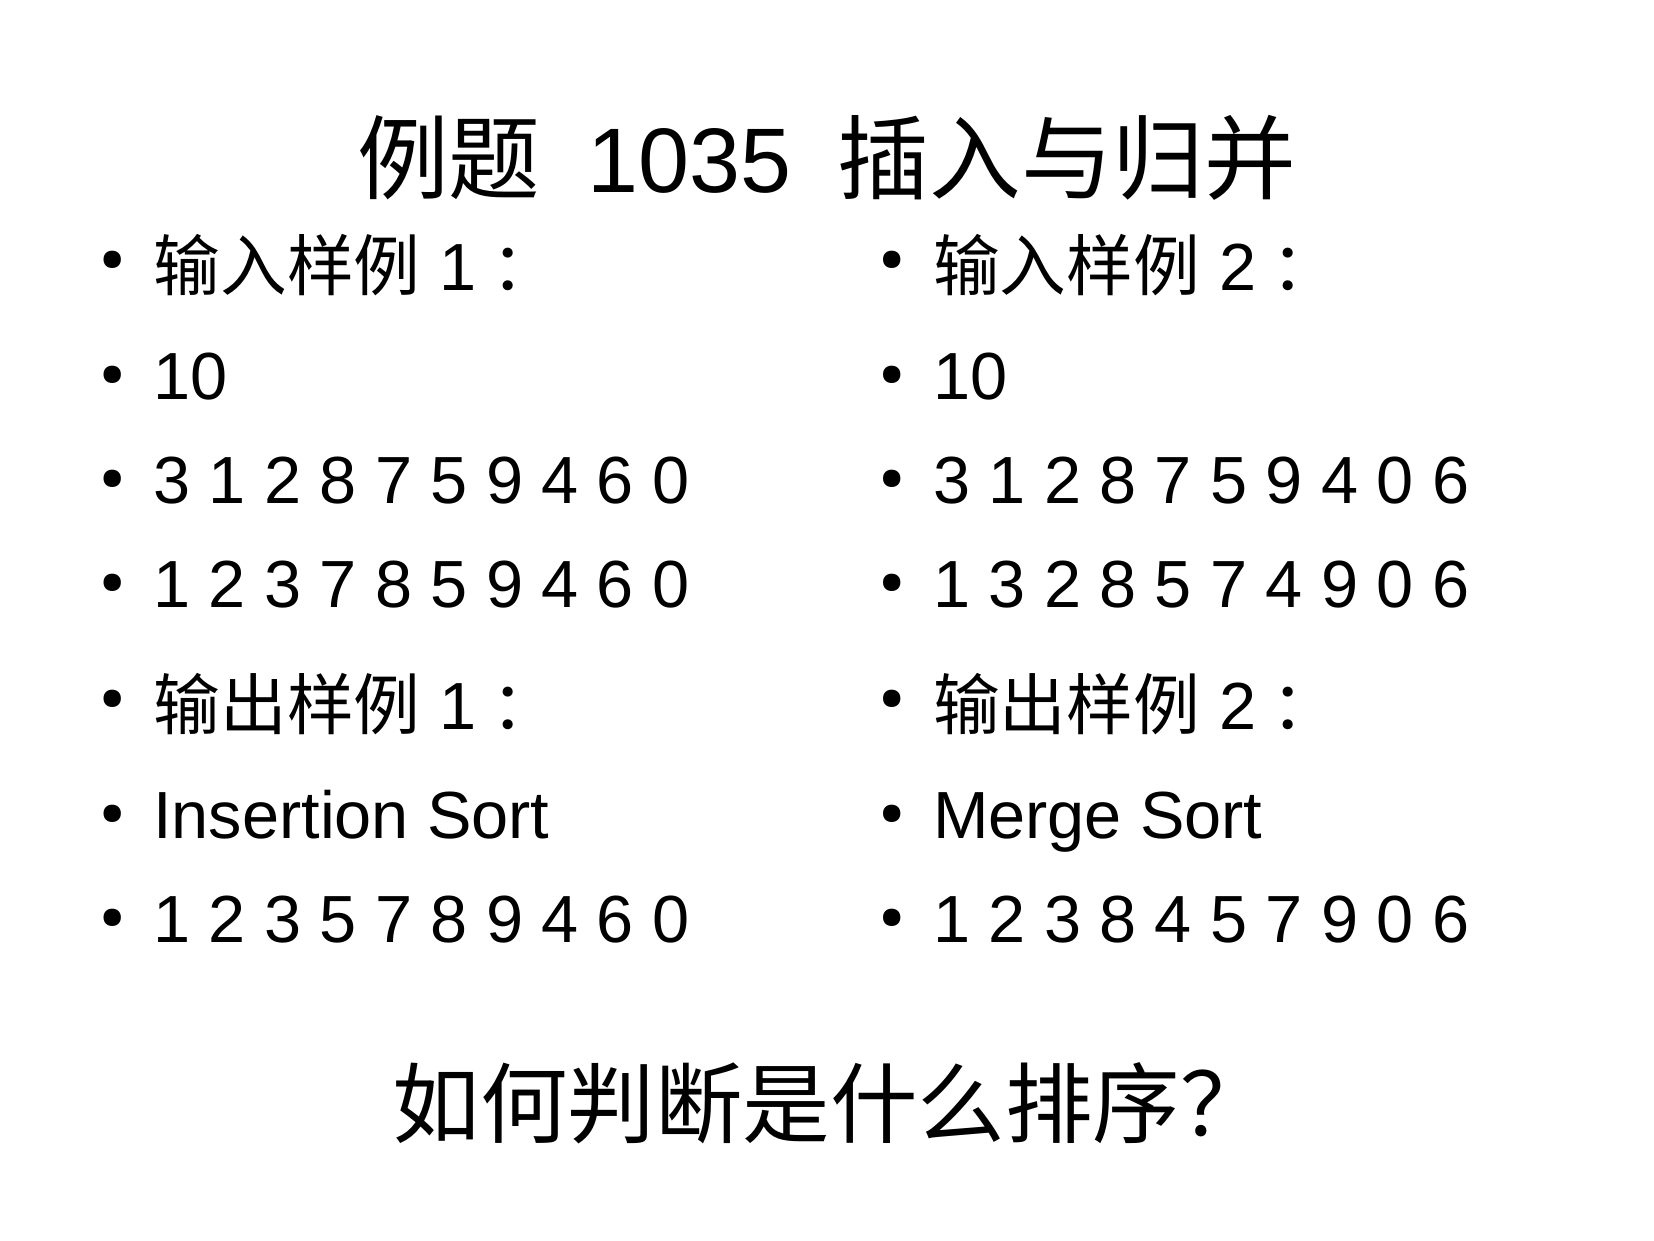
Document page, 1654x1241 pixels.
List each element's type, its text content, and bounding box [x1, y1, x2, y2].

text_box 如何判断是什么排序？ [377, 1027, 1359, 1172]
title 例题 1035 插入与归并 [82, 49, 1571, 257]
list 输入样例2： 10 3 1 2 8 7 5 9 4 0 6 1 3 2 8 5 7 4 9 0 6 输出样例2： Merge Sort 1 2 3 8 4 5 7 9 0 6 [862, 212, 1595, 1241]
list 输入样例1： 10 3 1 2 8 7 5 9 4 6 0 1 2 3 7 8 5 9 4 6 0 输出样例1： Insertion Sort 1 2 3 5 7 8 9 4 6 0 [82, 212, 815, 1241]
